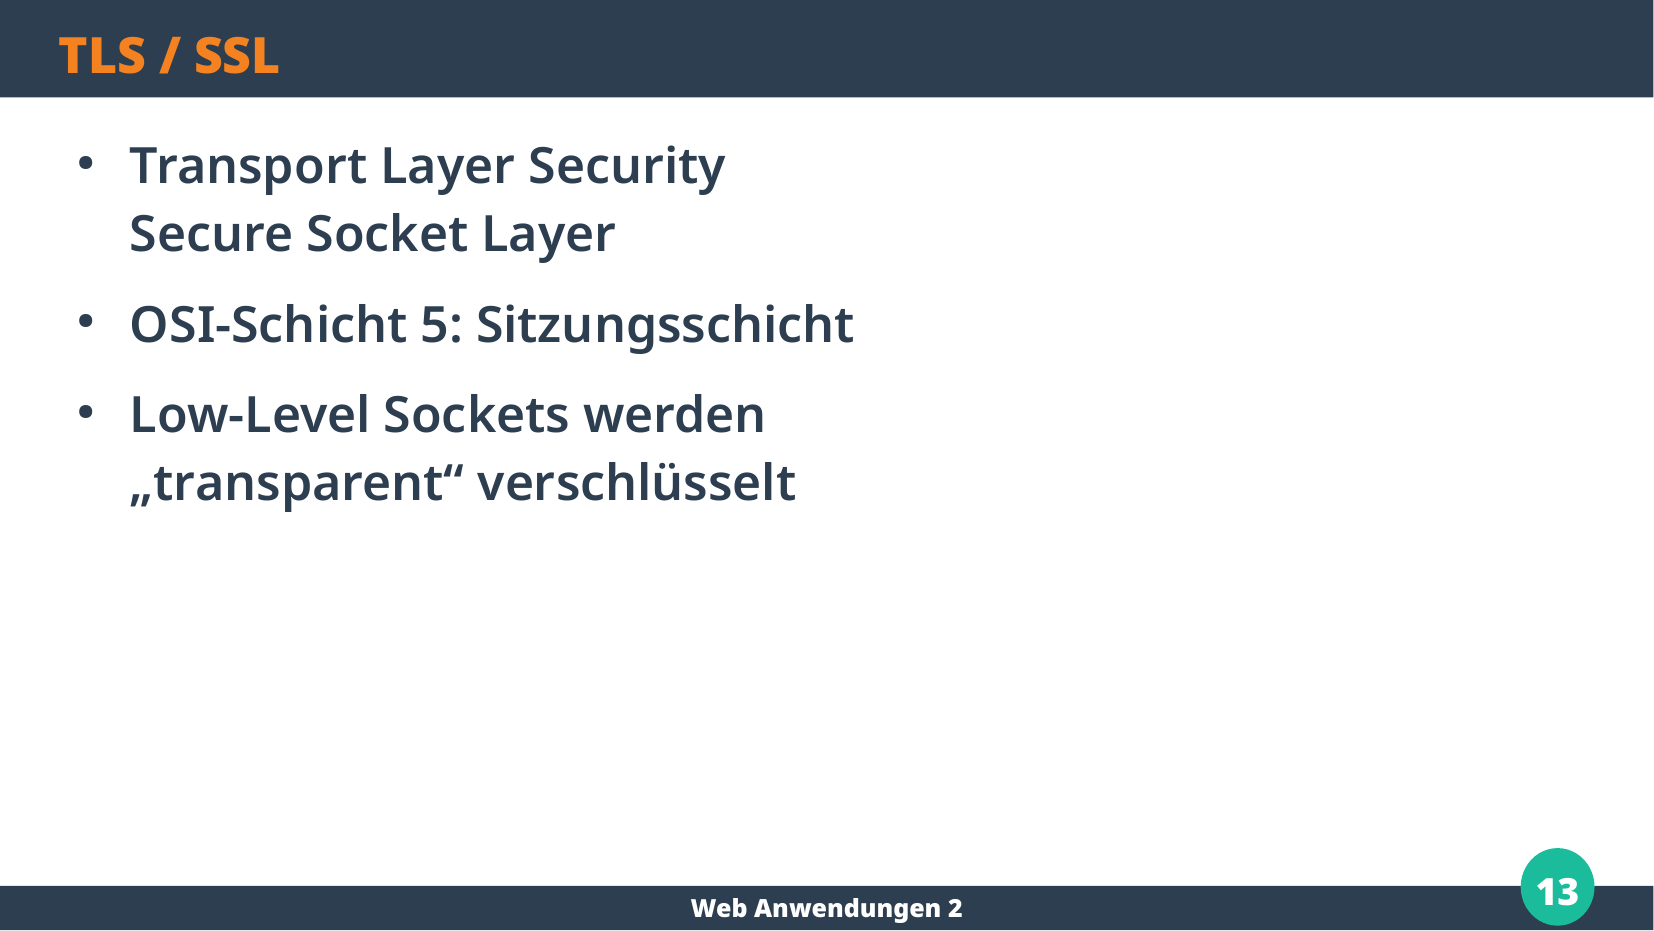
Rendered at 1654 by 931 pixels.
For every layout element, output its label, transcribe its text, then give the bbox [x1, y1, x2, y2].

list Transport Layer Security Secure Socket Layer OSI-Schicht 5: Sitzungsschicht Low-Level Sockets werden „transparent“ verschlüsselt [59, 129, 1595, 864]
title TLS / SSL [59, 8, 1595, 89]
